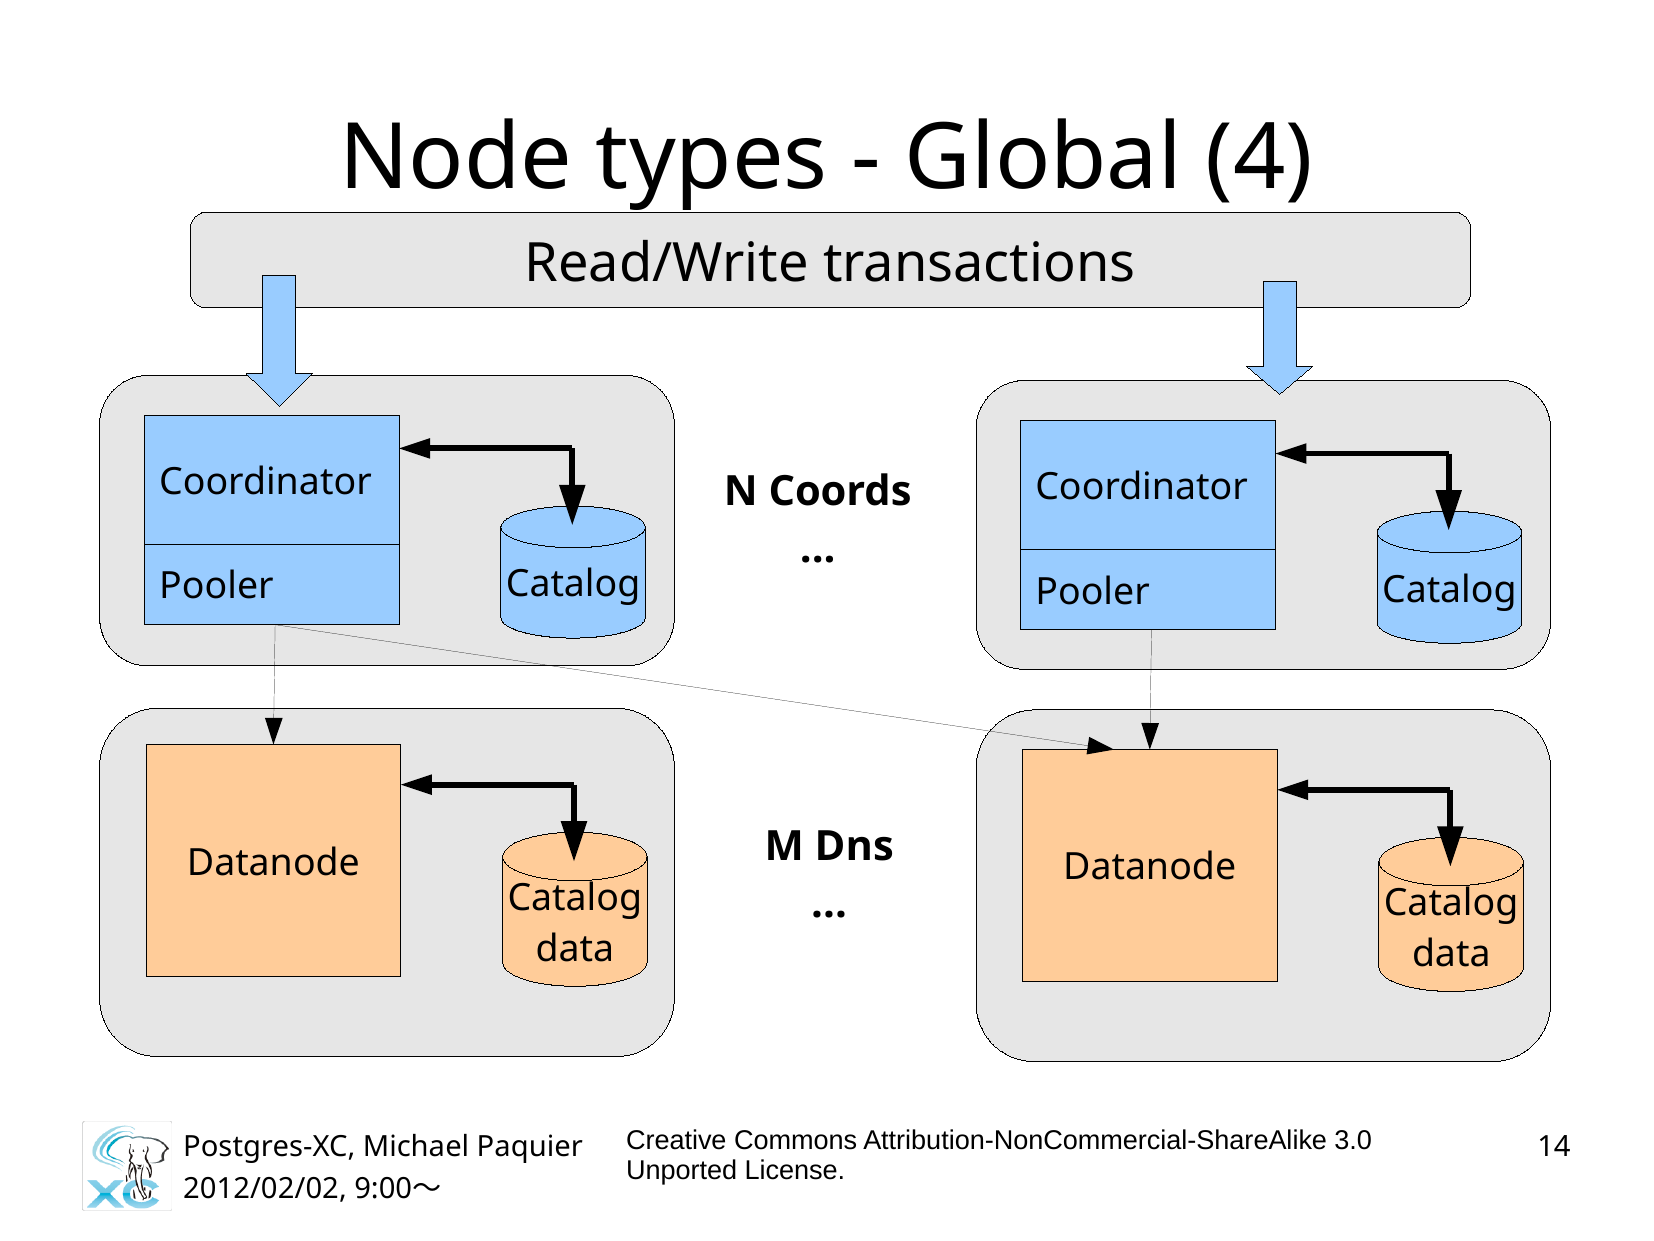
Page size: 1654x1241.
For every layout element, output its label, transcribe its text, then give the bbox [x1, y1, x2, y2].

text_box Read/Write transactions [190, 250, 1471, 308]
text_box [99, 708, 675, 1057]
text_box Pooler [1020, 549, 1276, 630]
text_box Catalog data [1378, 837, 1524, 992]
text_box Datanode [146, 744, 401, 977]
text_box Pooler [144, 544, 400, 625]
text_box [275, 626, 545, 666]
picture [82, 1121, 172, 1211]
text_box [990, 709, 1150, 749]
text_box Catalog [500, 506, 646, 639]
text_box Catalog [1377, 511, 1522, 644]
text_box Datanode [1022, 749, 1278, 982]
text_box Coordinator [144, 415, 400, 544]
text_box [976, 281, 1551, 670]
text_box Coordinator [1020, 420, 1276, 549]
text_box [99, 275, 675, 666]
text_box Catalog data [502, 832, 648, 987]
text_box [976, 709, 1551, 1062]
text_box M Dns ... [749, 807, 923, 925]
title Node types - Global (4) [82, 56, 1571, 250]
text_box N Coords ... [709, 453, 951, 570]
